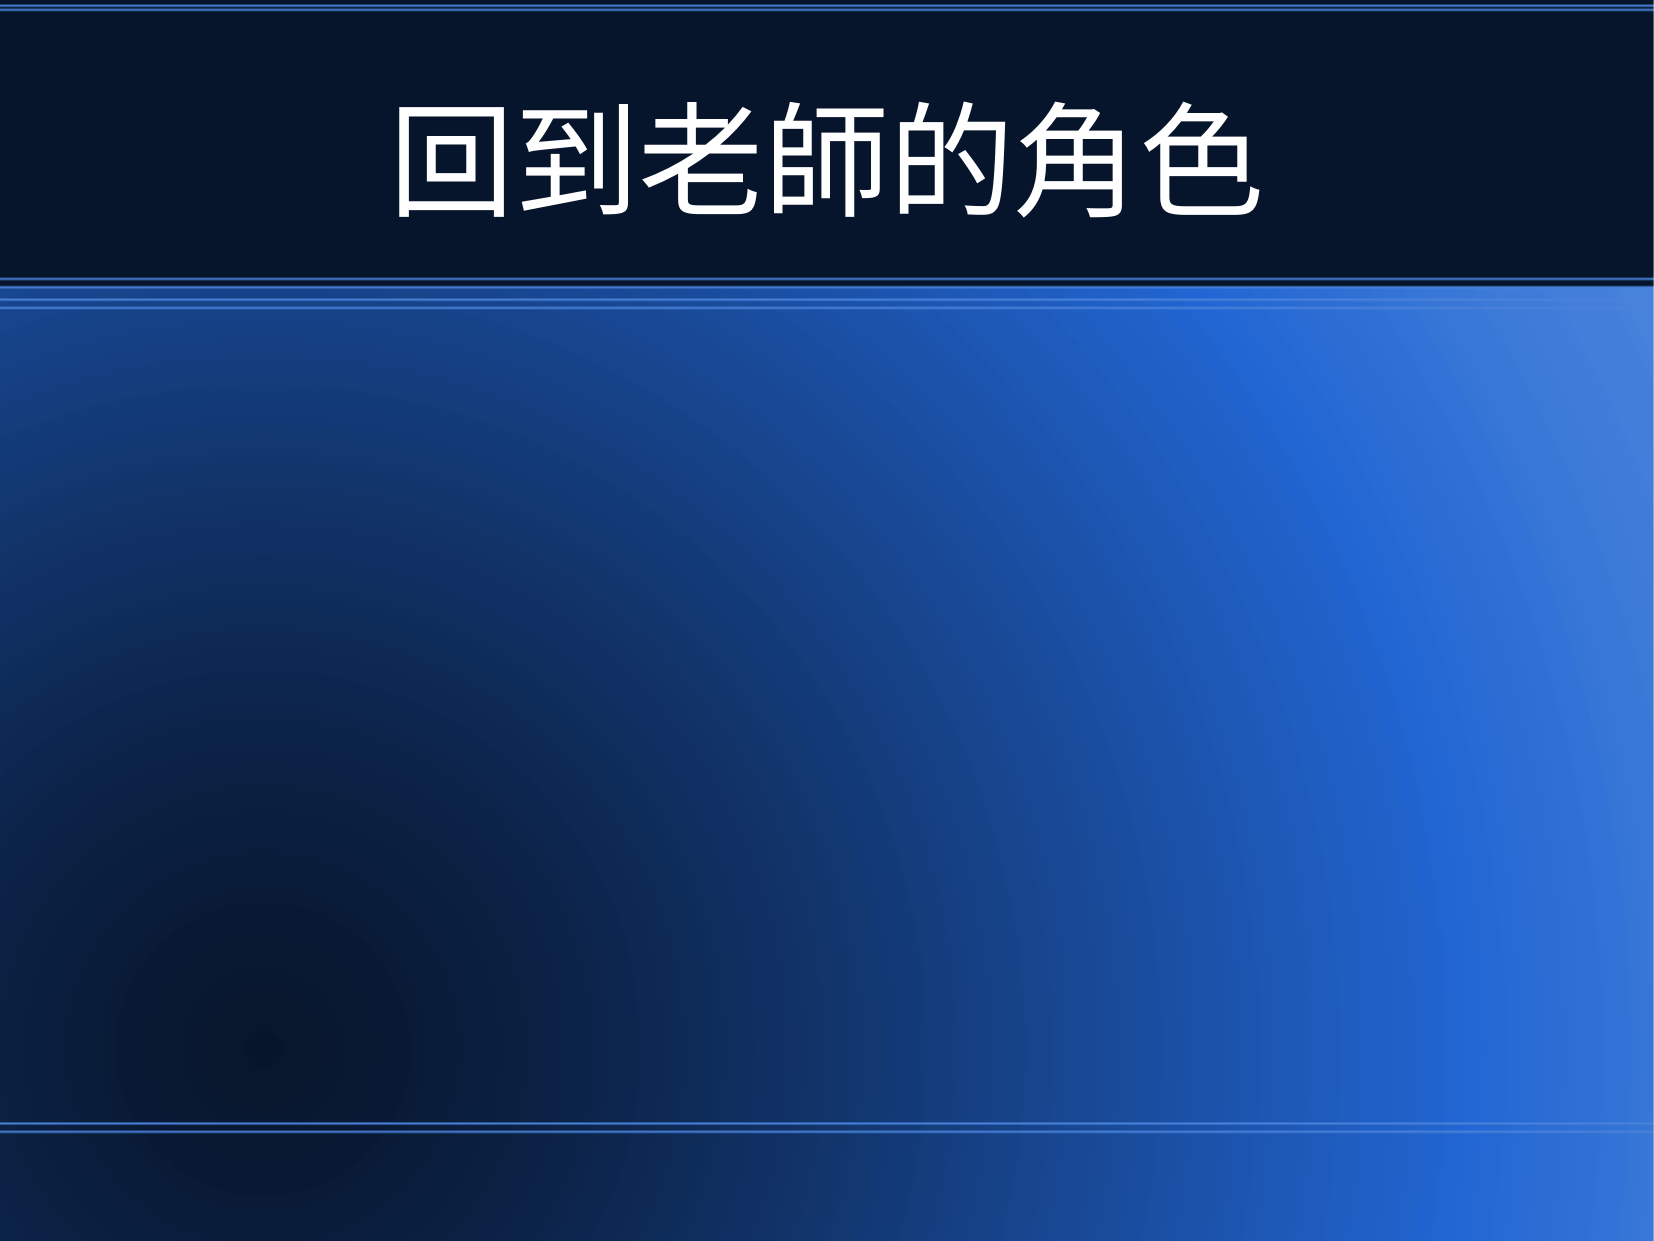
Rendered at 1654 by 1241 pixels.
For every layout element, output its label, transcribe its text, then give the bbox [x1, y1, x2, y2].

title 回到老師的角色 [82, 49, 1571, 257]
picture [0, 0, 1654, 1241]
